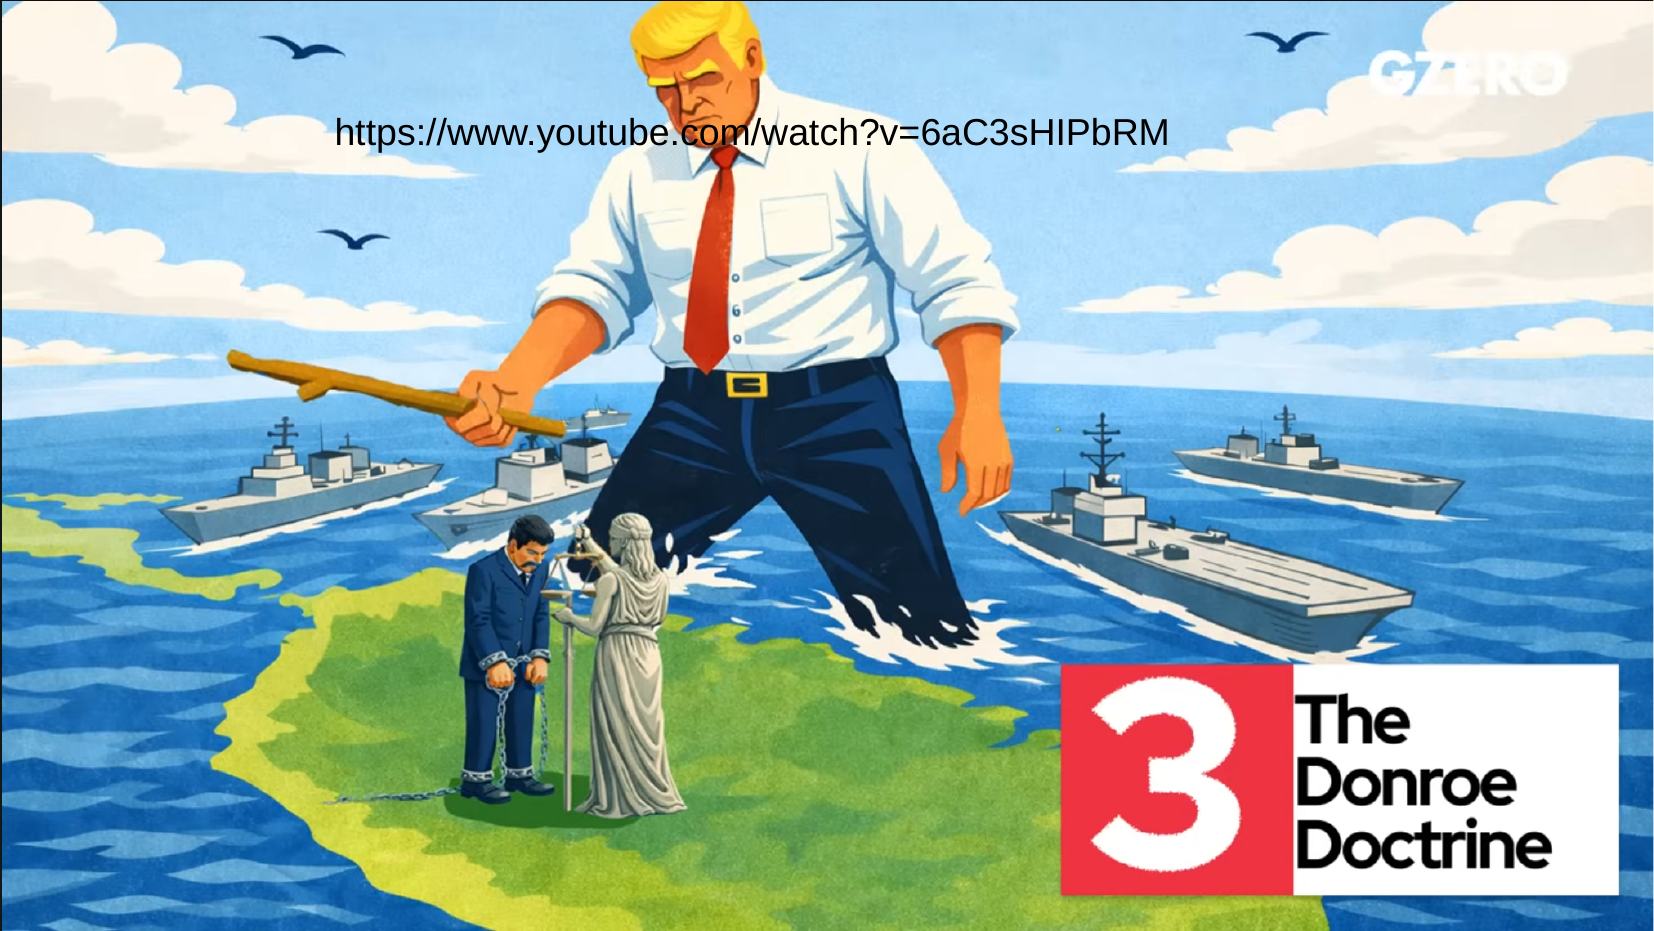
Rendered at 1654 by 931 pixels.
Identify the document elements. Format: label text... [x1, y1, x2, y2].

text_box https://www.youtube.com/watch?v=6aC3sHIPbRM [319, 104, 1187, 162]
picture [0, 0, 1654, 931]
